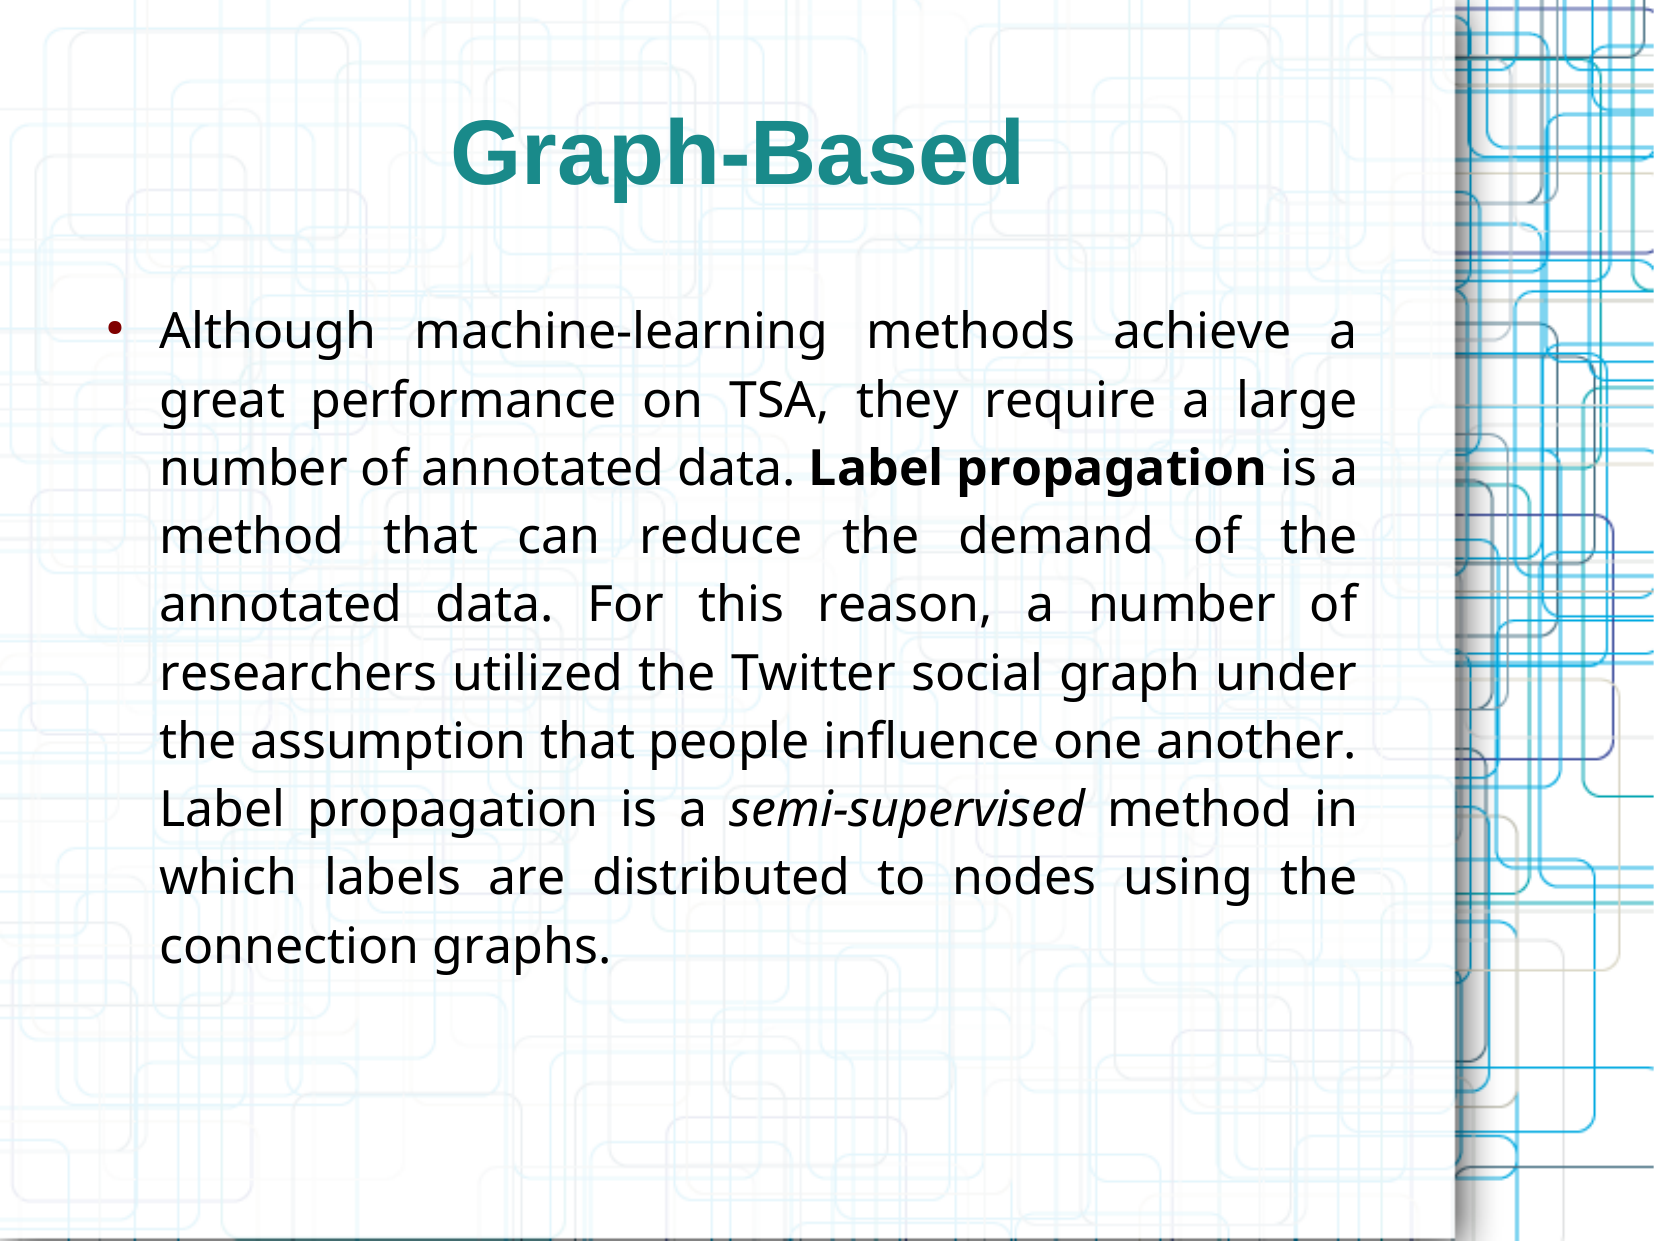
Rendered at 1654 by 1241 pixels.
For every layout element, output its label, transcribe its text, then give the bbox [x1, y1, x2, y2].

title Graph-Based [59, 49, 1418, 257]
picture [0, 0, 1654, 1241]
list Although machine-learning methods achieve a great performance on TSA, they require a large number of annotated data. Label propagation is a method that can reduce the demand of the annotated data. For this reason, a number of researchers utilized the Twitter social graph under the assumption that people influence one another. Label propagation is a semi-supervised method in which labels are distributed to nodes using the connection graphs. [88, 295, 1359, 1015]
